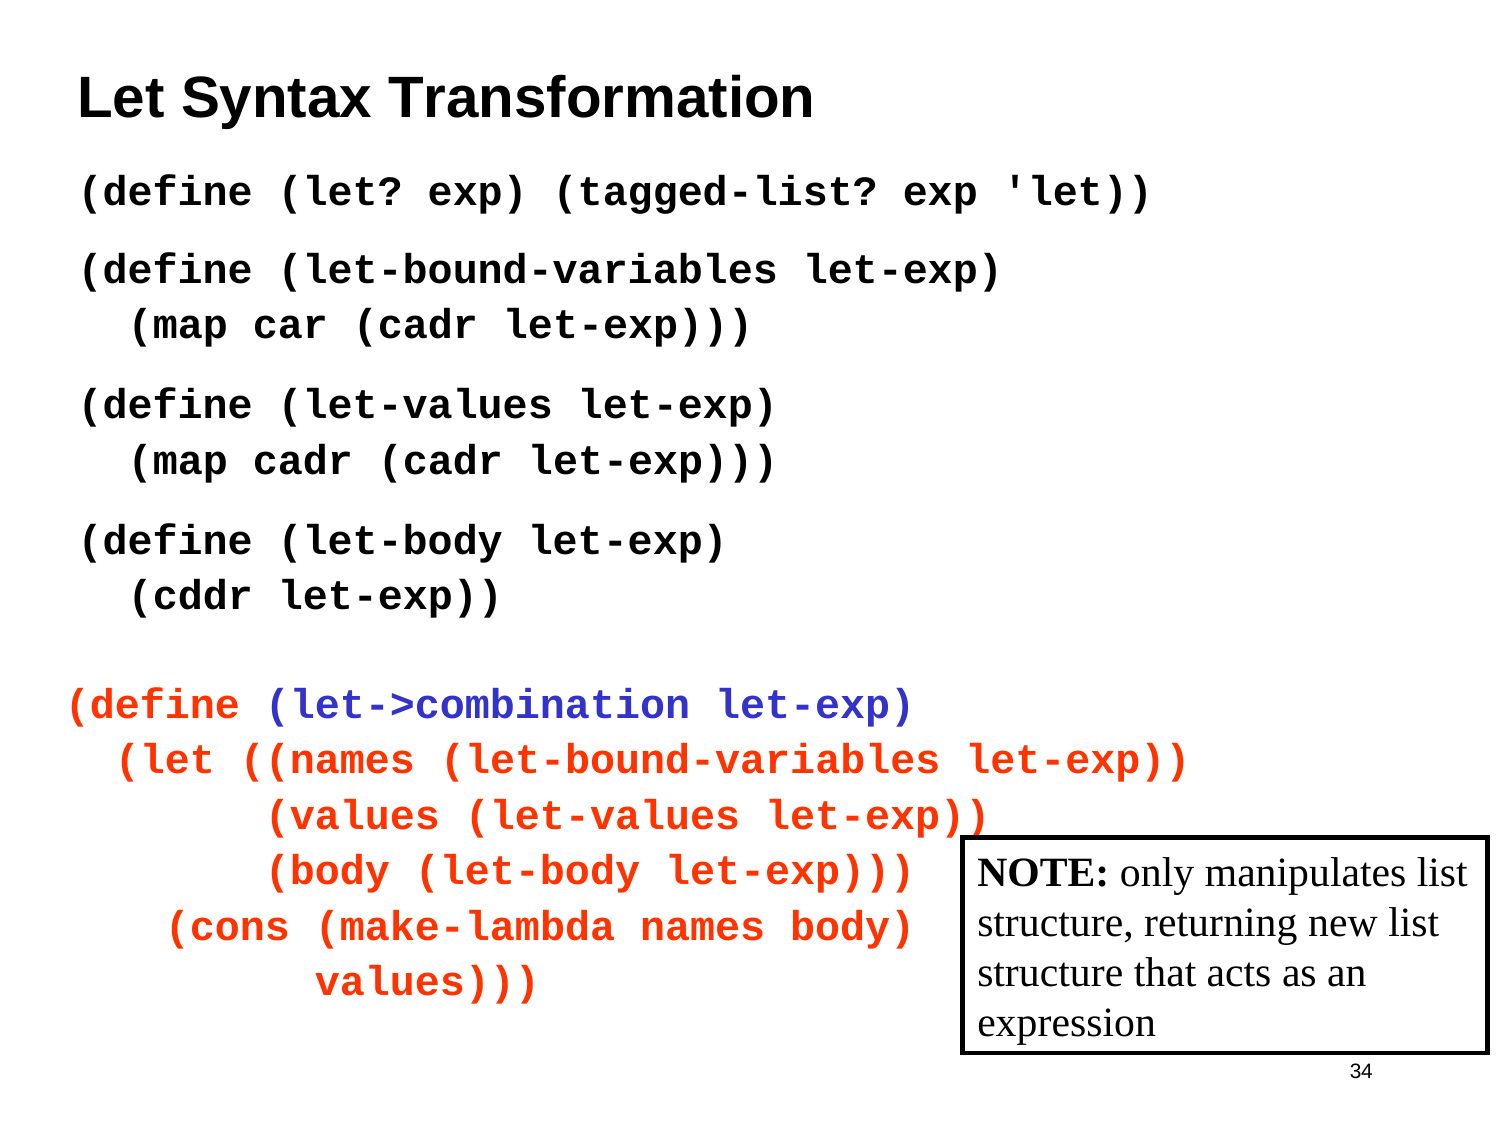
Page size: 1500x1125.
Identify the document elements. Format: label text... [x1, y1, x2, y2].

text_box <number> [1025, 1054, 1388, 1101]
text_box NOTE: only manipulates list structure, returning new list structure that acts as an expression [962, 837, 1488, 1054]
text_box (define (let->combination let-exp) (let ((names (let-bound-variables let-exp)) (values (let-values let-exp)) (body (let-body let-exp))) (cons (make-lambda names body) values))) [50, 674, 1451, 1013]
text_box (define (let? exp) (tagged-list? exp 'let)) (define (let-bound-variables let-exp) (map car (cadr let-exp))) (define (let-values let-exp) (map cadr (cadr let-exp))) (define (let-body let-exp) (cddr let-exp)) [62, 162, 1450, 672]
text_box Let Syntax Transformation [62, 24, 1338, 162]
